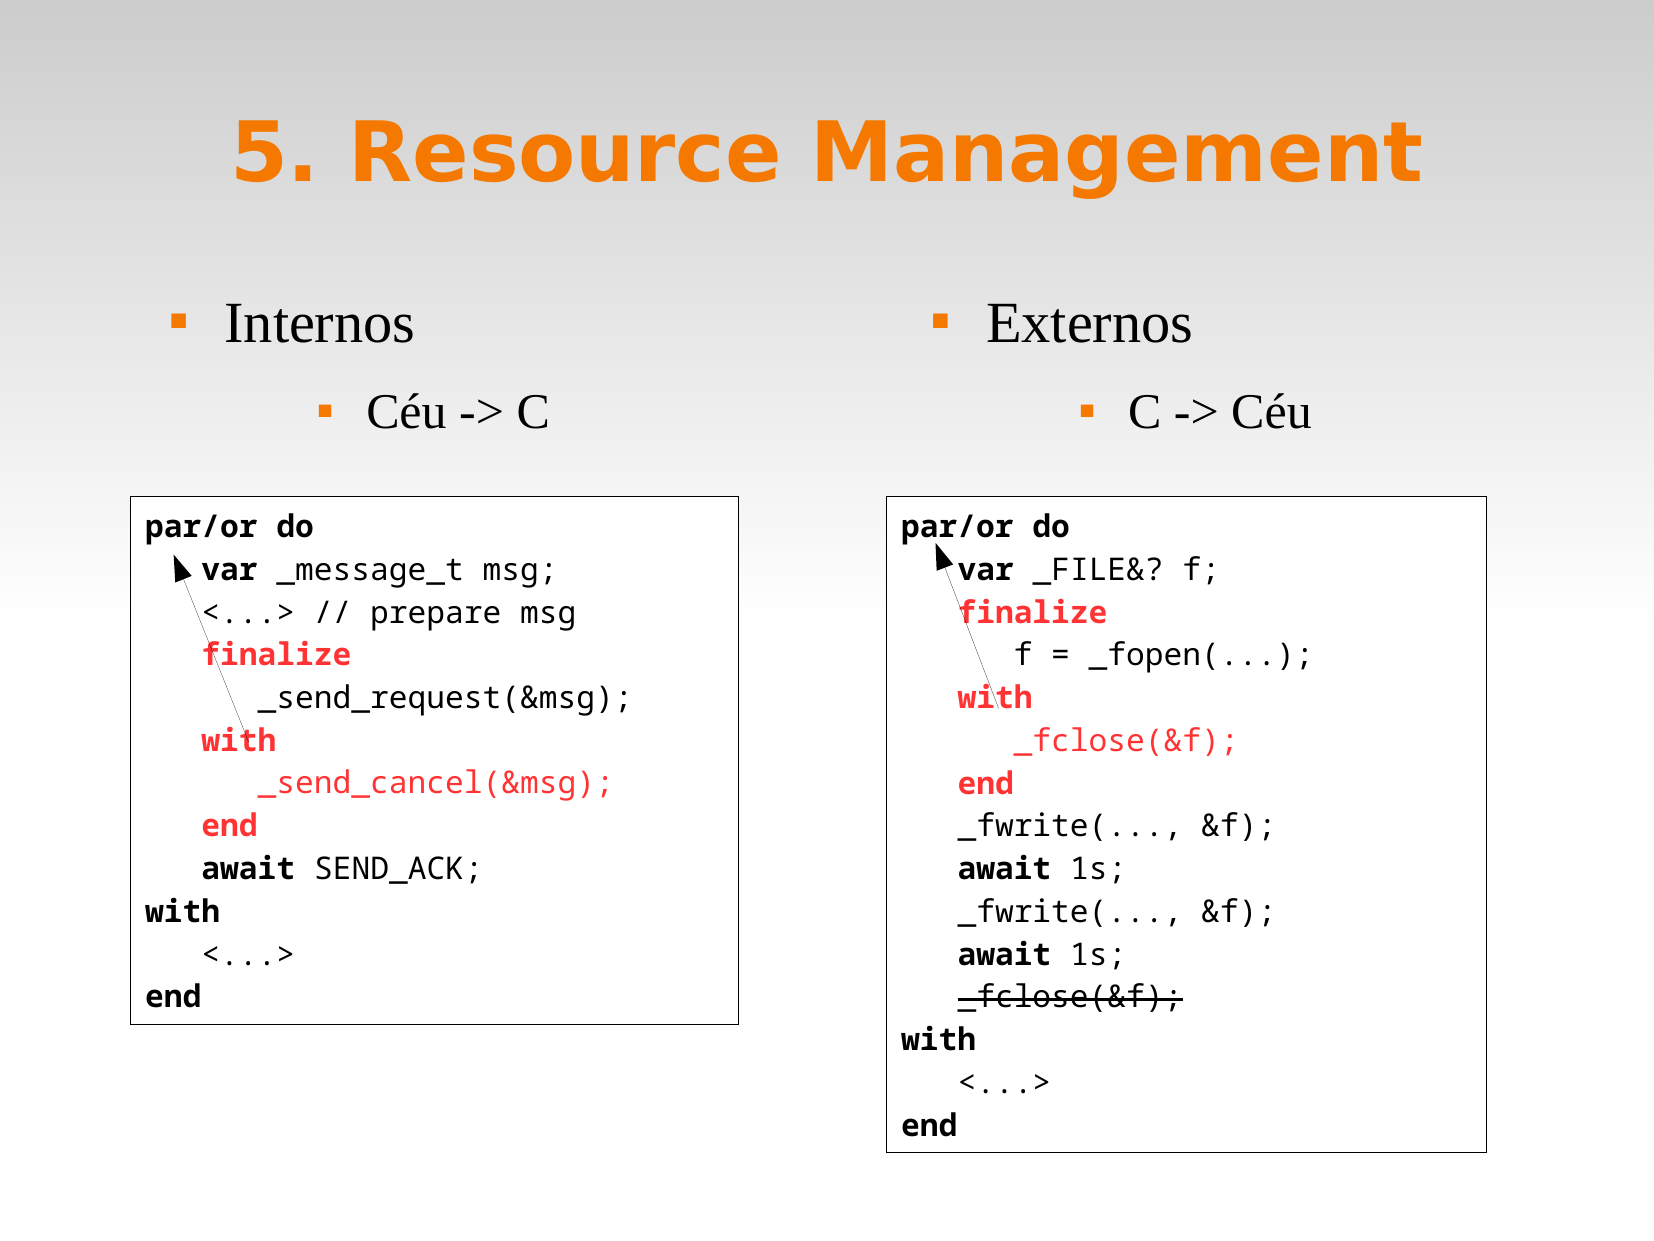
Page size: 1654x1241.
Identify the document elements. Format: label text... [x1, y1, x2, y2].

list Externos C -> Céu [844, 290, 1512, 451]
title 5. Resource Management [82, 49, 1571, 257]
list Internos Céu -> C [82, 290, 751, 451]
text_box par/or do var _FILE&? f; finalize f = _fopen(...); with _fclose(&f); end _fwrite(..., &f); await 1s; _fwrite(..., &f); await 1s; _fclose(&f); with <...> end [886, 496, 1487, 1066]
text_box par/or do var _message_t msg; <...> // prepare msg finalize _send_request(&msg); with _send_cancel(&msg); end await SEND_ACK; with <...> end [130, 496, 739, 958]
